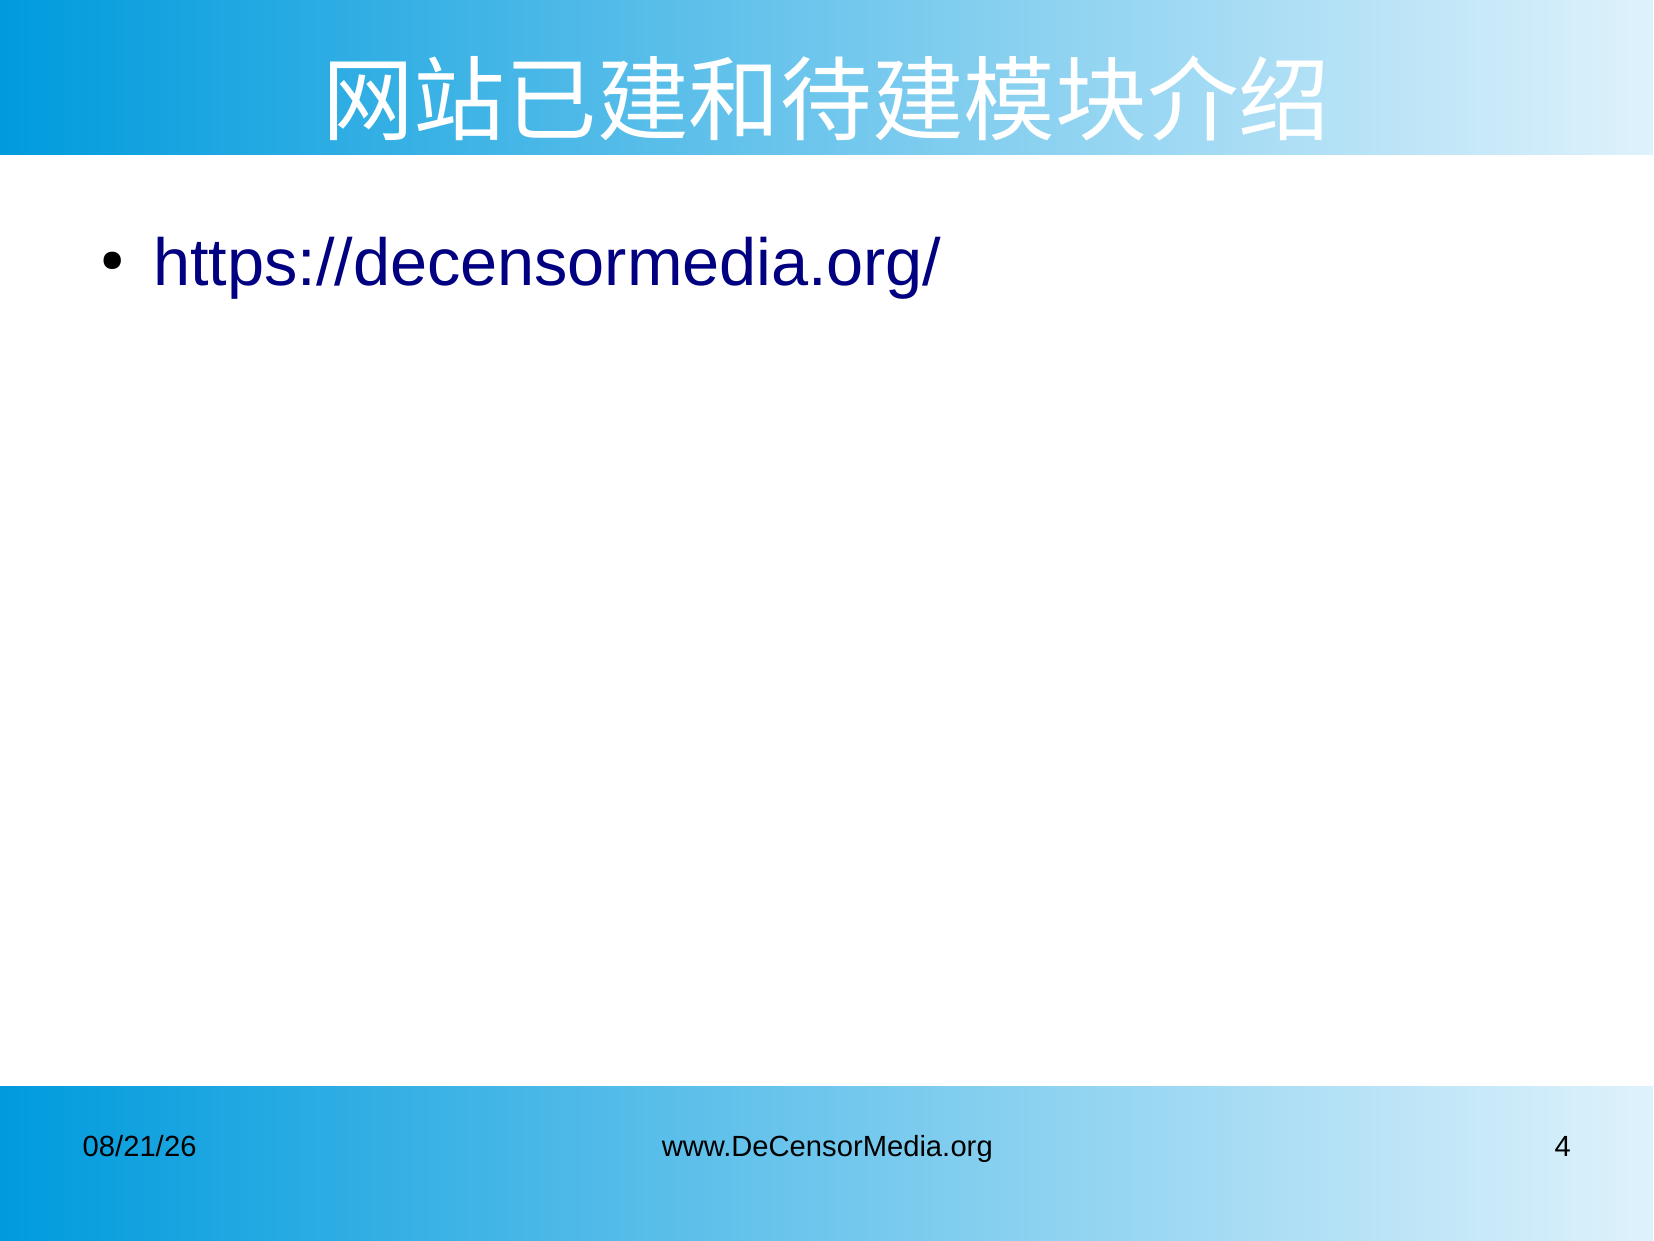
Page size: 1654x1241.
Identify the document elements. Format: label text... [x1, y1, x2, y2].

title 网站已建和待建模块介绍 [82, 48, 1571, 156]
list https://decensormedia.org/ [82, 225, 1571, 1010]
